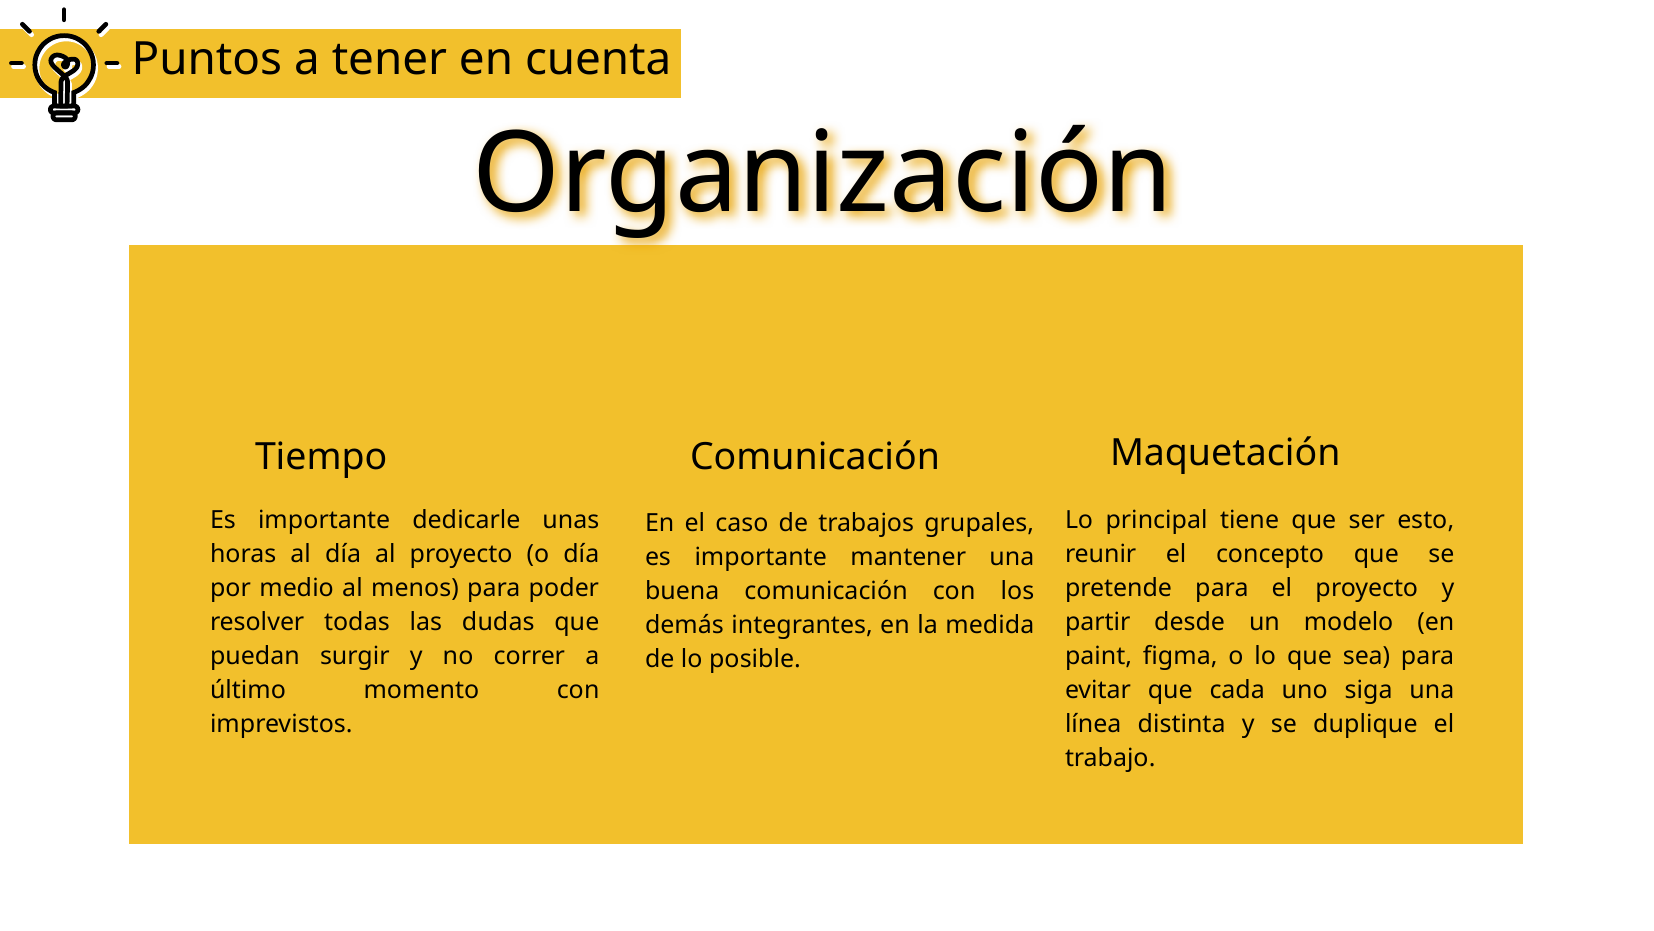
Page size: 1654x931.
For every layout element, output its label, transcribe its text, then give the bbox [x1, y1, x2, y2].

text_box Es importante dedicarle unas horas al día al proyecto (o día por medio al menos) para poder resolver todas las dudas que puedan surgir y no correr a último momento con imprevistos. [210, 501, 601, 741]
title Maquetación [1110, 425, 1426, 477]
title Comunicación [690, 429, 1006, 470]
text_box En el caso de trabajos grupales, es importante mantener una buena comunicación con los demás integrantes, en la medida de lo posible. [645, 470, 1036, 709]
title Tiempo [255, 429, 571, 481]
title Puntos a tener en cuenta [131, 0, 739, 119]
text_box Lo principal tiene que ser esto, reunir el concepto que se pretende para el proyecto y partir desde un modelo (en paint, figma, o lo que sea) para evitar que cada uno siga una línea distinta y se duplique el trabajo. [1065, 501, 1456, 775]
title Organización [265, 88, 1381, 248]
